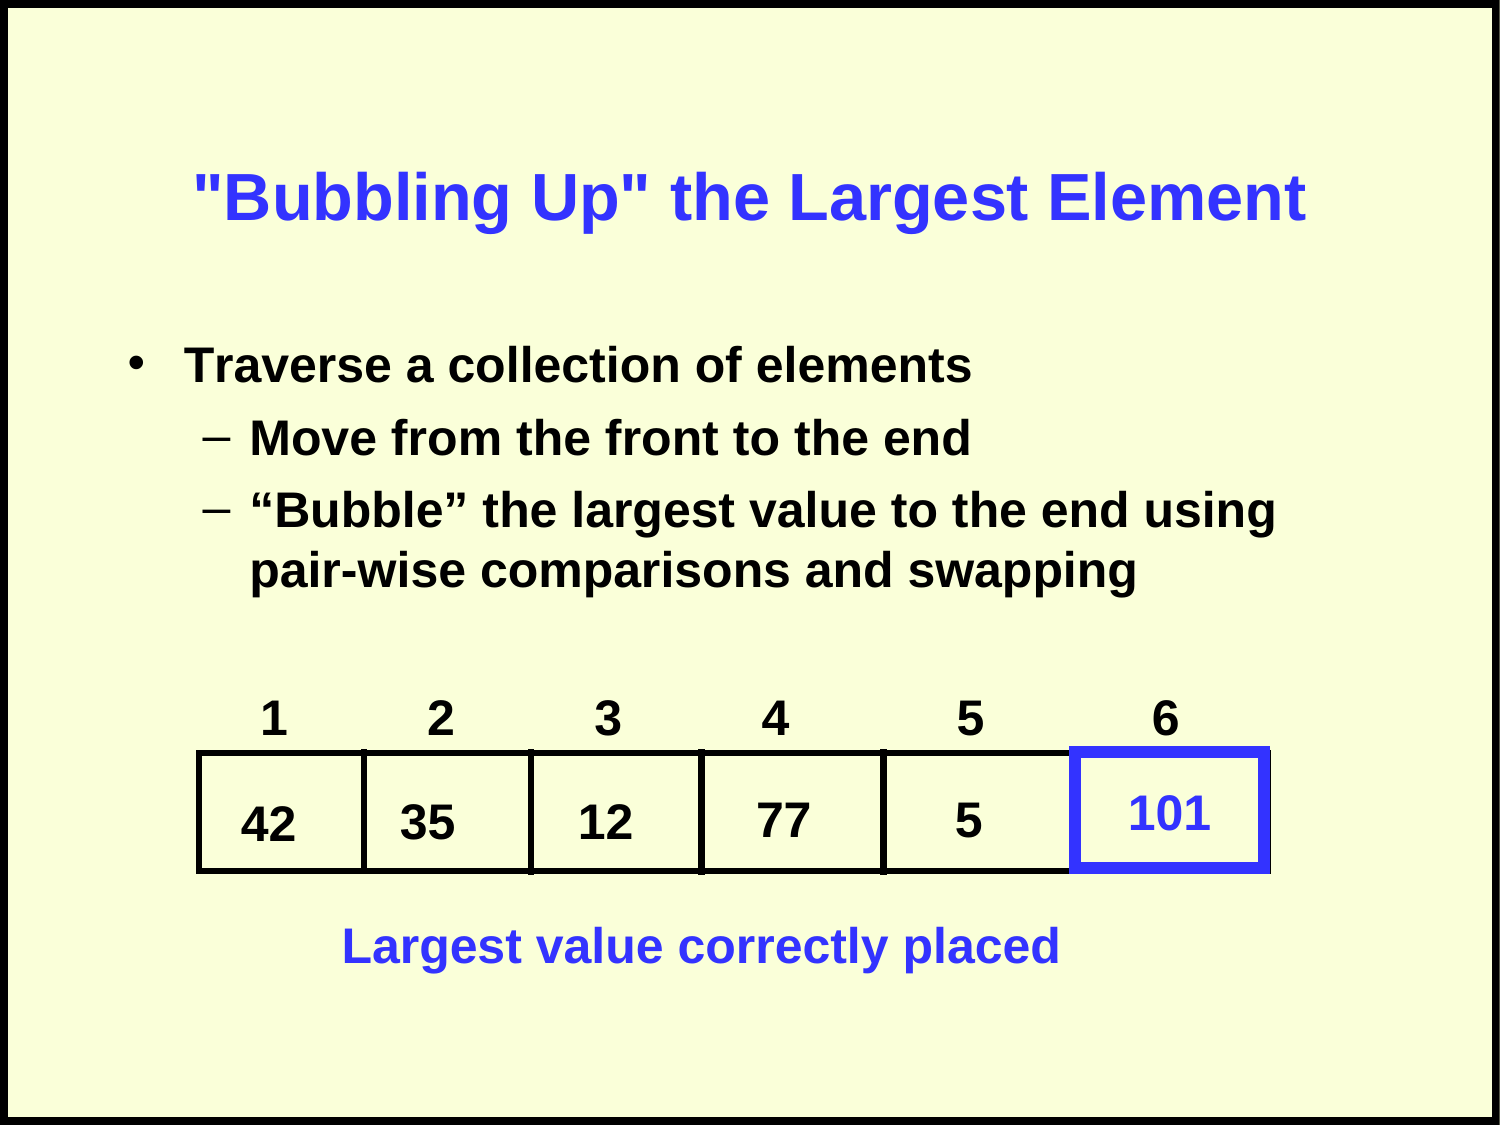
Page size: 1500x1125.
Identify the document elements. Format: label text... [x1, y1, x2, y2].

title "Bubbling Up" the Largest Element [112, 99, 1388, 288]
text_box 77 [740, 779, 827, 856]
text_box 1 2 3 4 5 6 [244, 677, 1198, 754]
text_box 101 [1074, 752, 1265, 869]
text_box 12 [562, 781, 649, 858]
text_box 5 [911, 779, 998, 855]
text_box 42 [225, 784, 312, 860]
text_box 35 [384, 781, 471, 858]
text_box Largest value correctly placed [326, 906, 1077, 982]
list Traverse a collection of elements Move from the front to the end “Bubble” the largest value to the end using pair-wise comparisons and swapping [112, 324, 1388, 1000]
